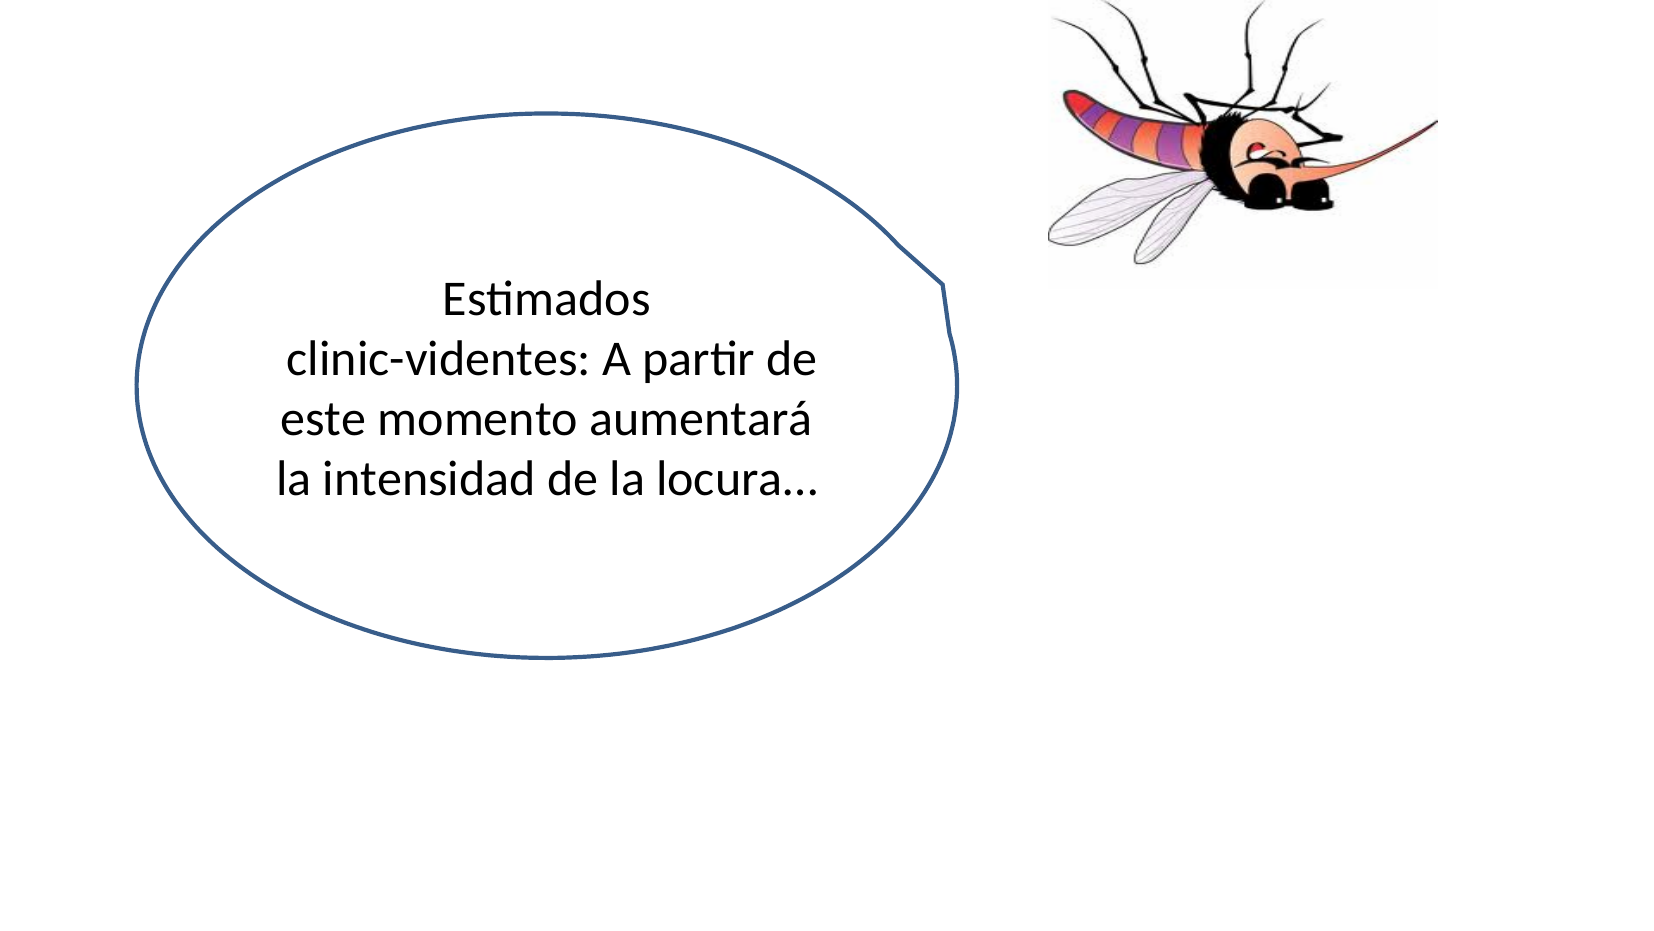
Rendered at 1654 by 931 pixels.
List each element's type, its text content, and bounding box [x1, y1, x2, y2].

picture [1048, 0, 1438, 289]
text_box Estimados clinic-videntes: A partir de este momento aumentará la intensidad de la locura… [136, 113, 958, 658]
